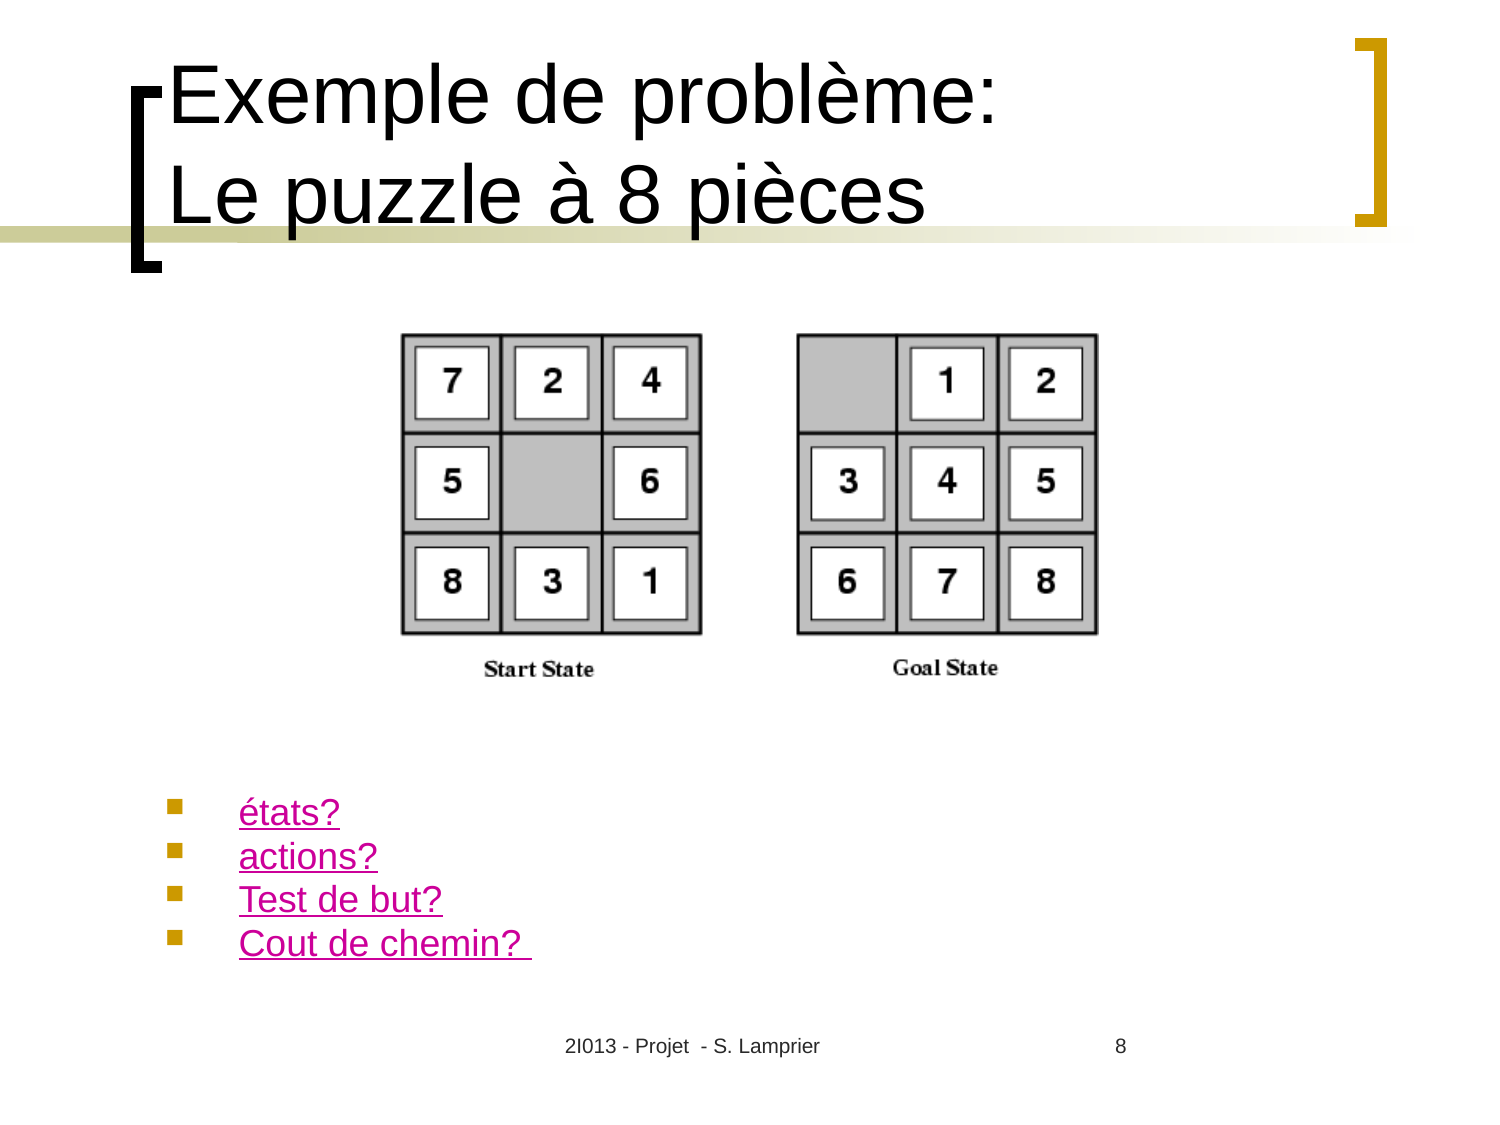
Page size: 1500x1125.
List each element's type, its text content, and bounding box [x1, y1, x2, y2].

picture [399, 332, 1099, 688]
list états? actions? Test de but? Cout de chemin? [150, 624, 1407, 1038]
footer 2I013 - Projet - S. Lamprier [549, 1025, 1025, 1100]
slide_number <numéro> [1100, 1025, 1413, 1100]
title Exemple de problème: Le puzzle à 8 pièces [152, 15, 1328, 248]
